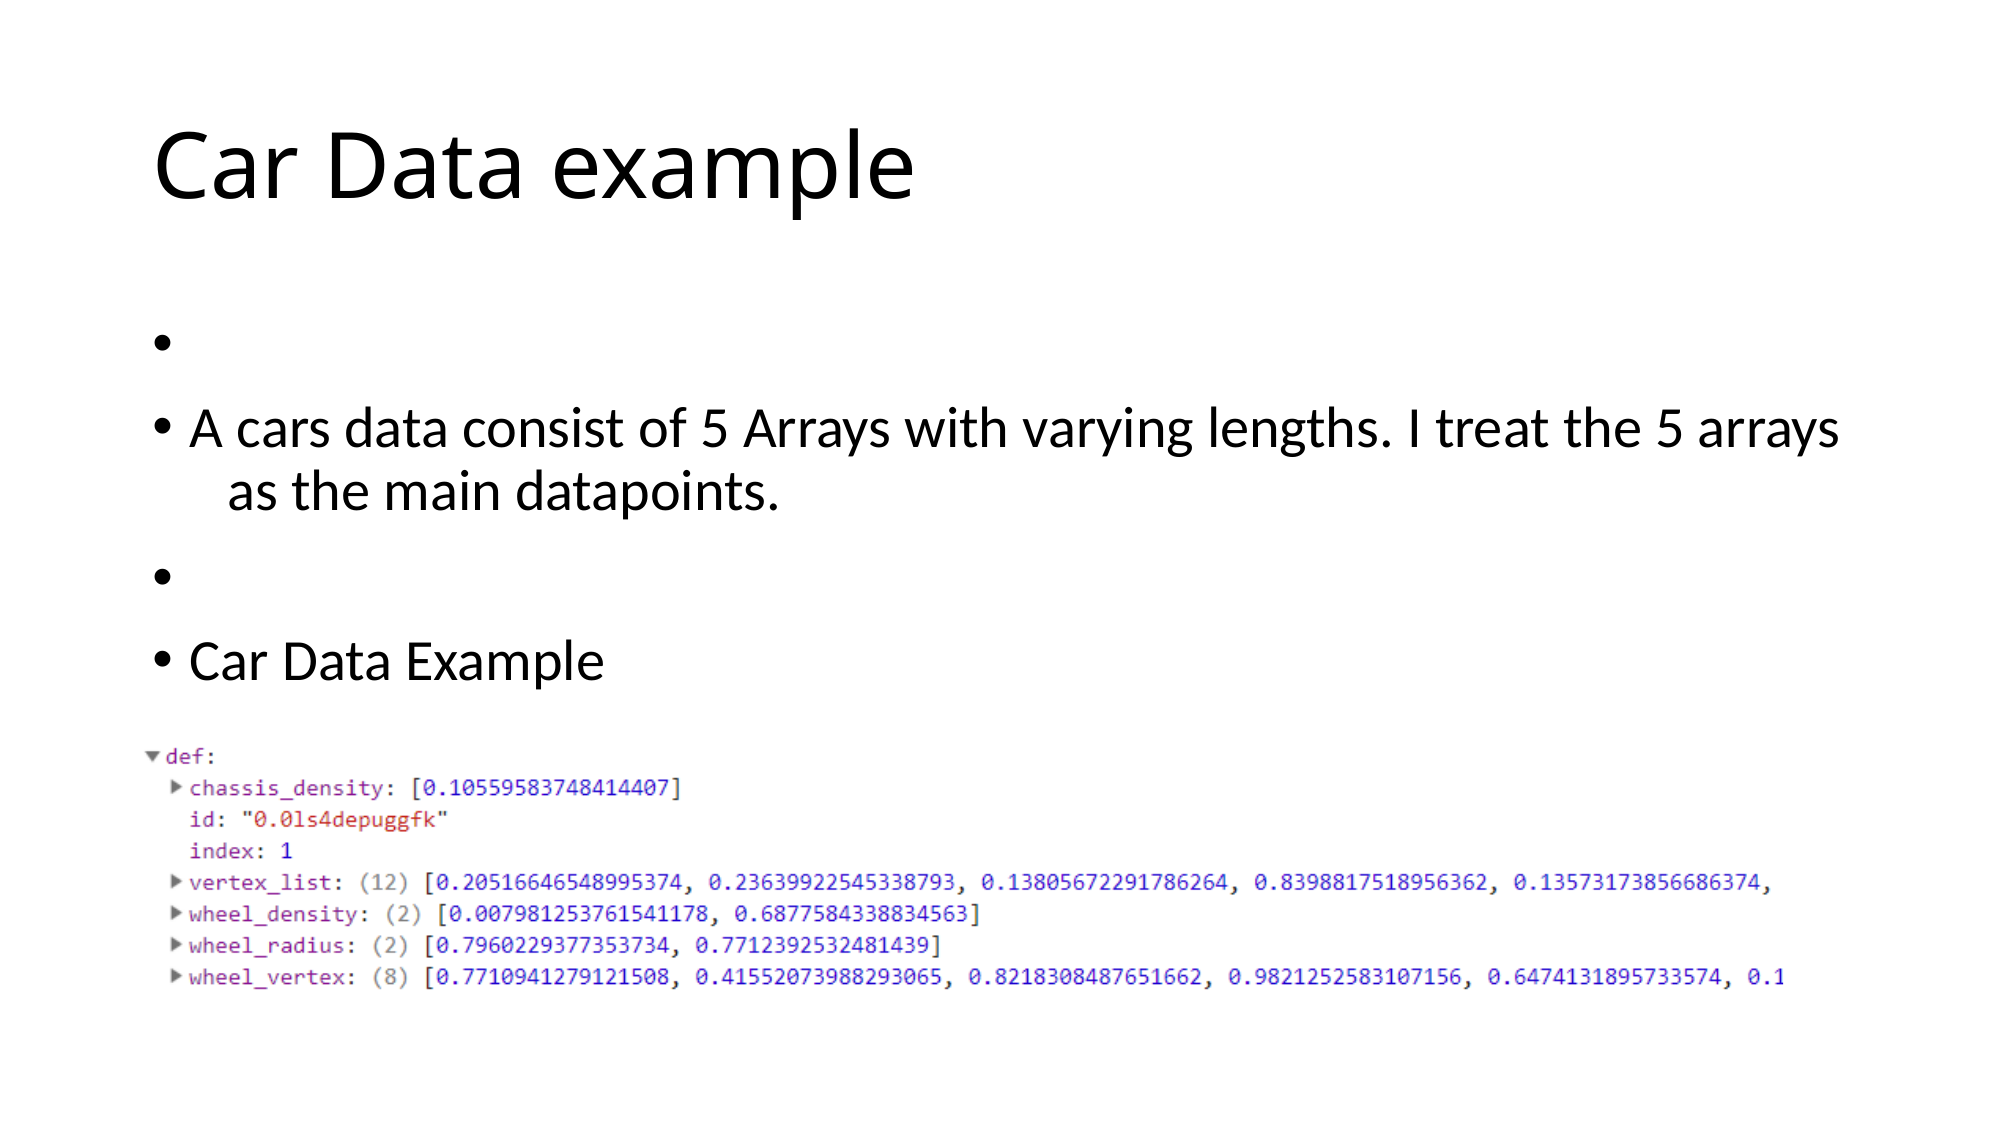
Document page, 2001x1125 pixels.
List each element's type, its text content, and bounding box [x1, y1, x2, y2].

title Car Data example [137, 59, 1863, 278]
picture [123, 741, 1784, 995]
list A cars data consist of 5 Arrays with varying lengths. I treat the 5 arrays as the main datapoints. Car Data Example [137, 299, 1863, 1014]
